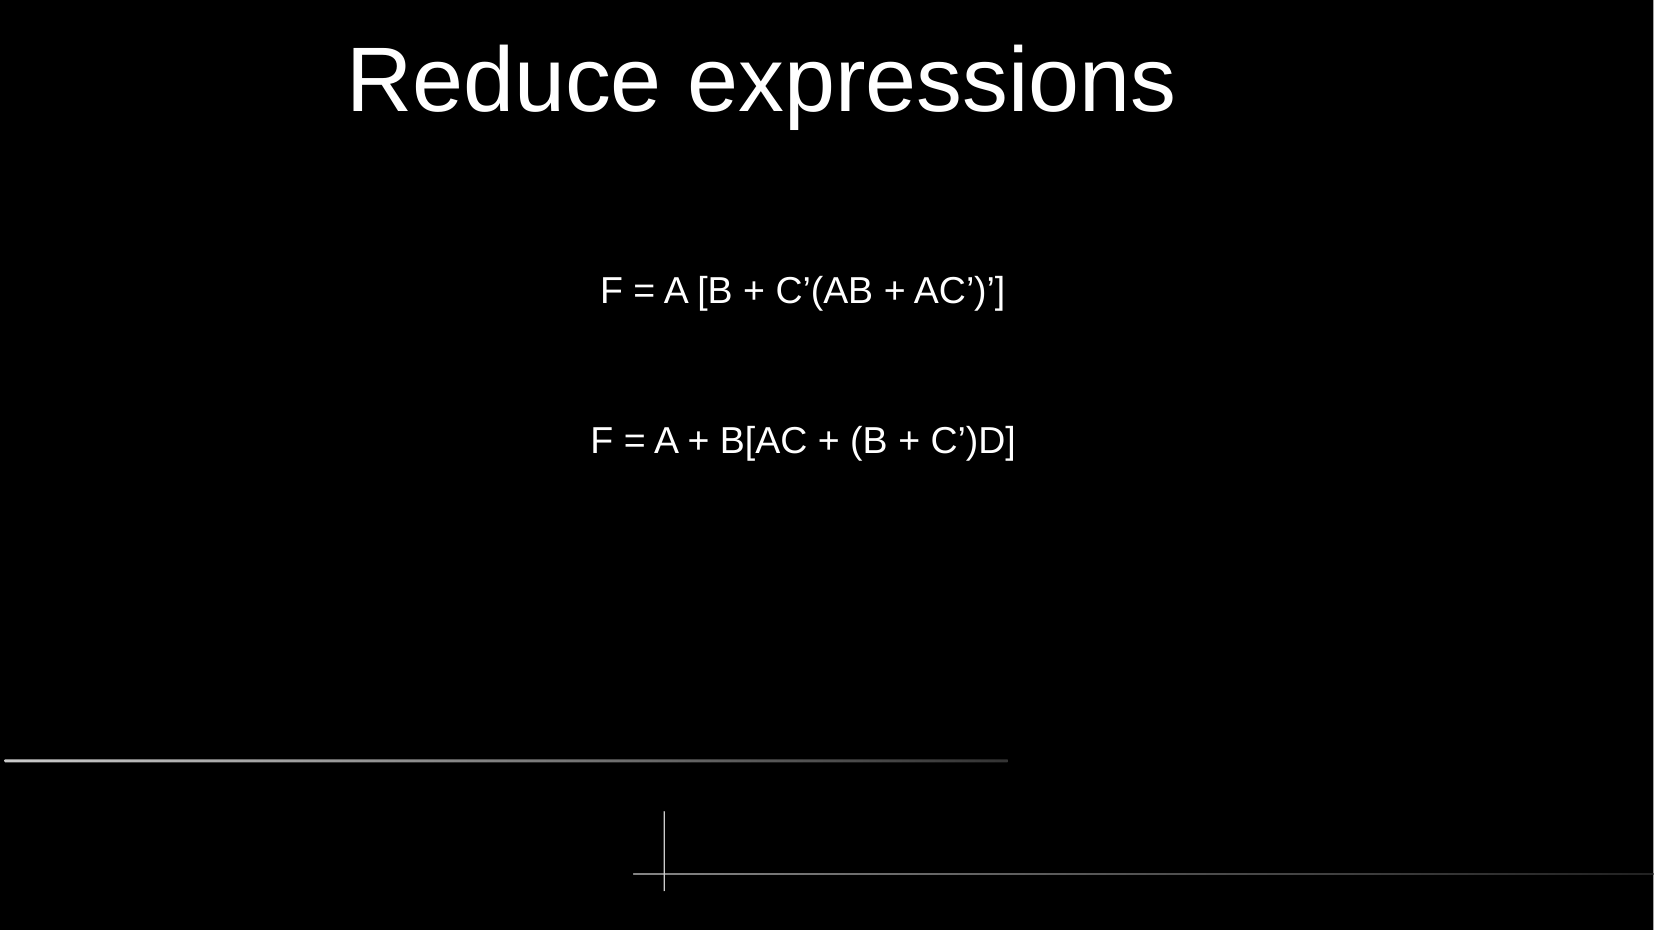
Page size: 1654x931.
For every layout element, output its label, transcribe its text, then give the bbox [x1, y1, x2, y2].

title Reduce expressions [23, 10, 1501, 151]
text_box F = A [B + C’(AB + AC’)’] [585, 262, 1021, 320]
text_box F = A + B[AC + (B + C’)D] [575, 412, 1031, 470]
